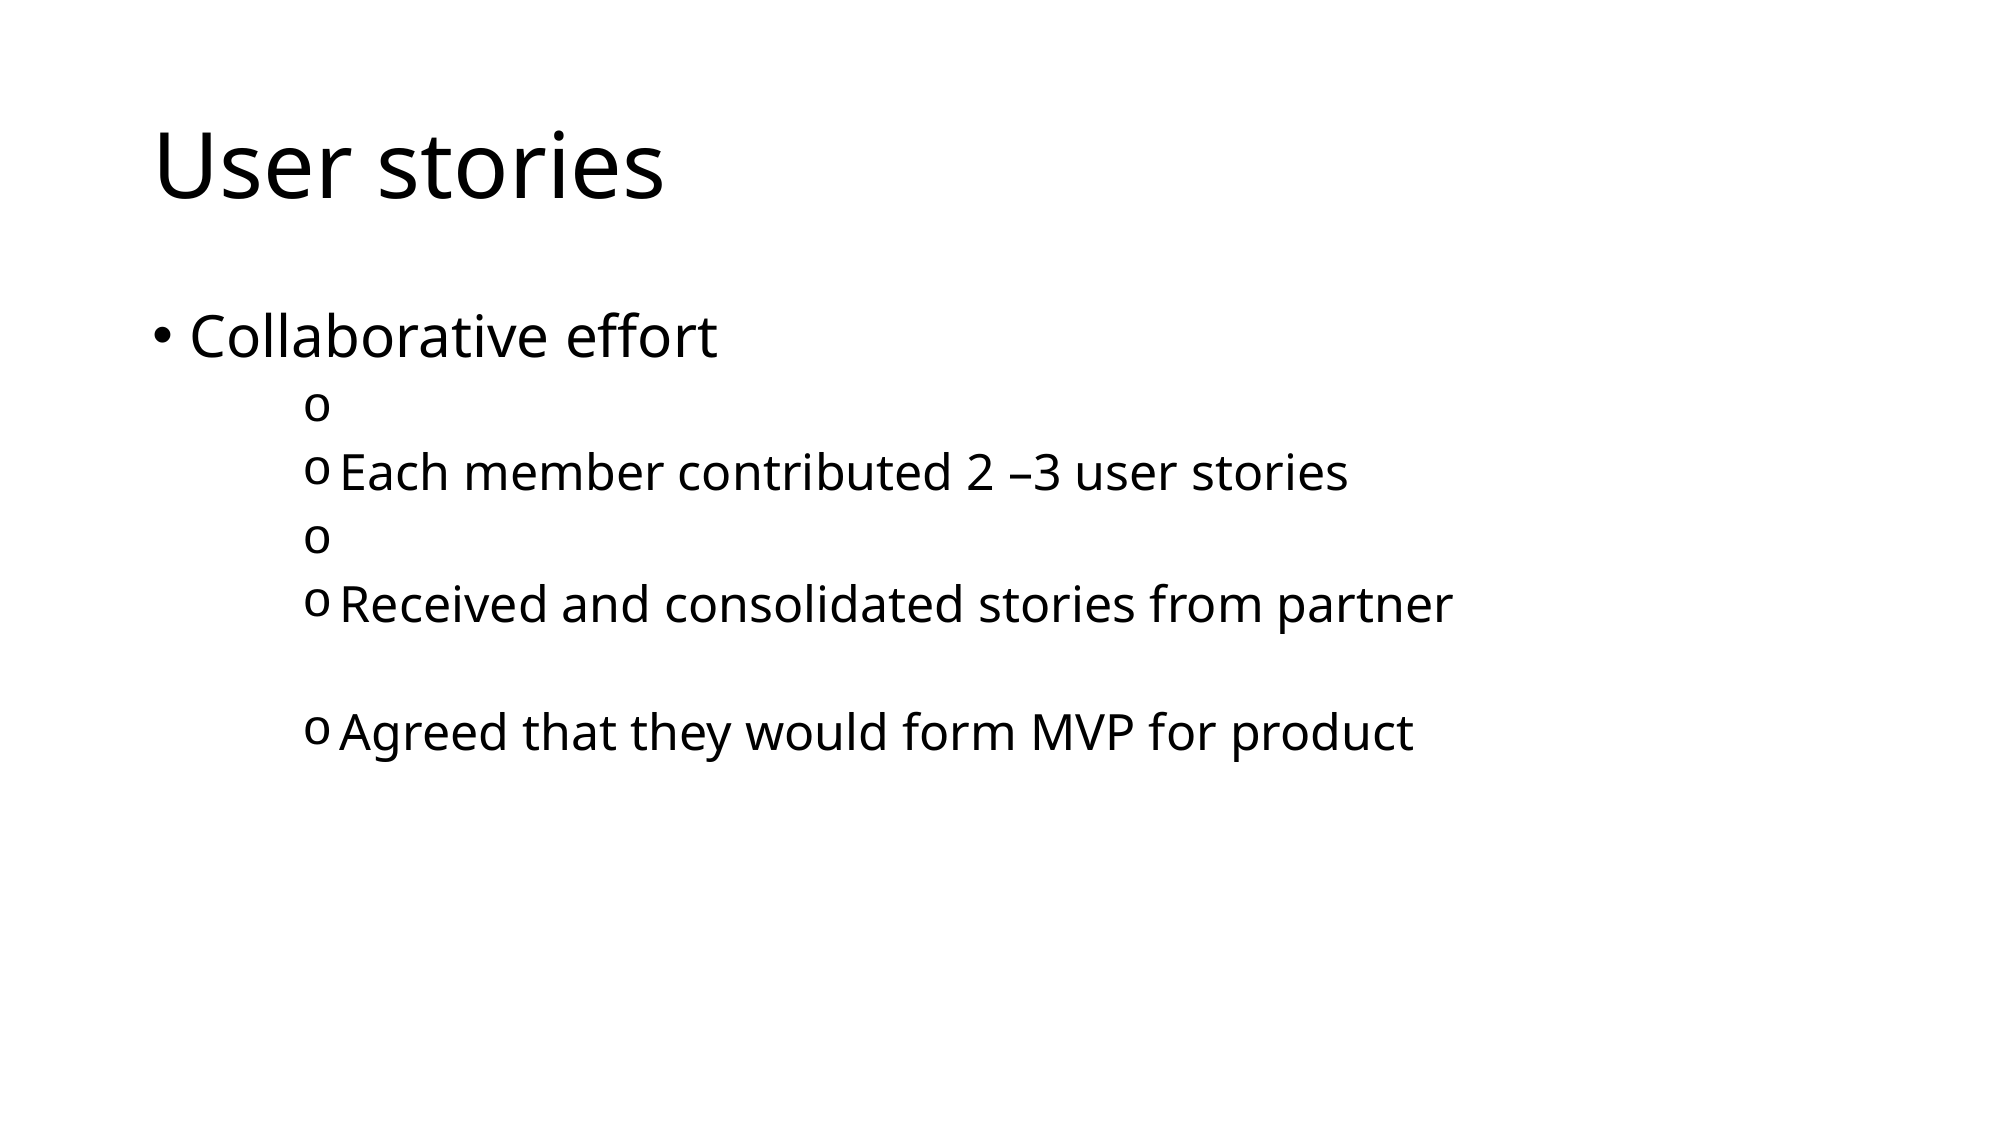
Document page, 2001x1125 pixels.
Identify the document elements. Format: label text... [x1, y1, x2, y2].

list Collaborative effort Each member contributed 2 –3 user stories Received and consolidated stories from partner Agreed that they would form MVP for product [137, 299, 1863, 1014]
title User stories [137, 59, 1863, 278]
